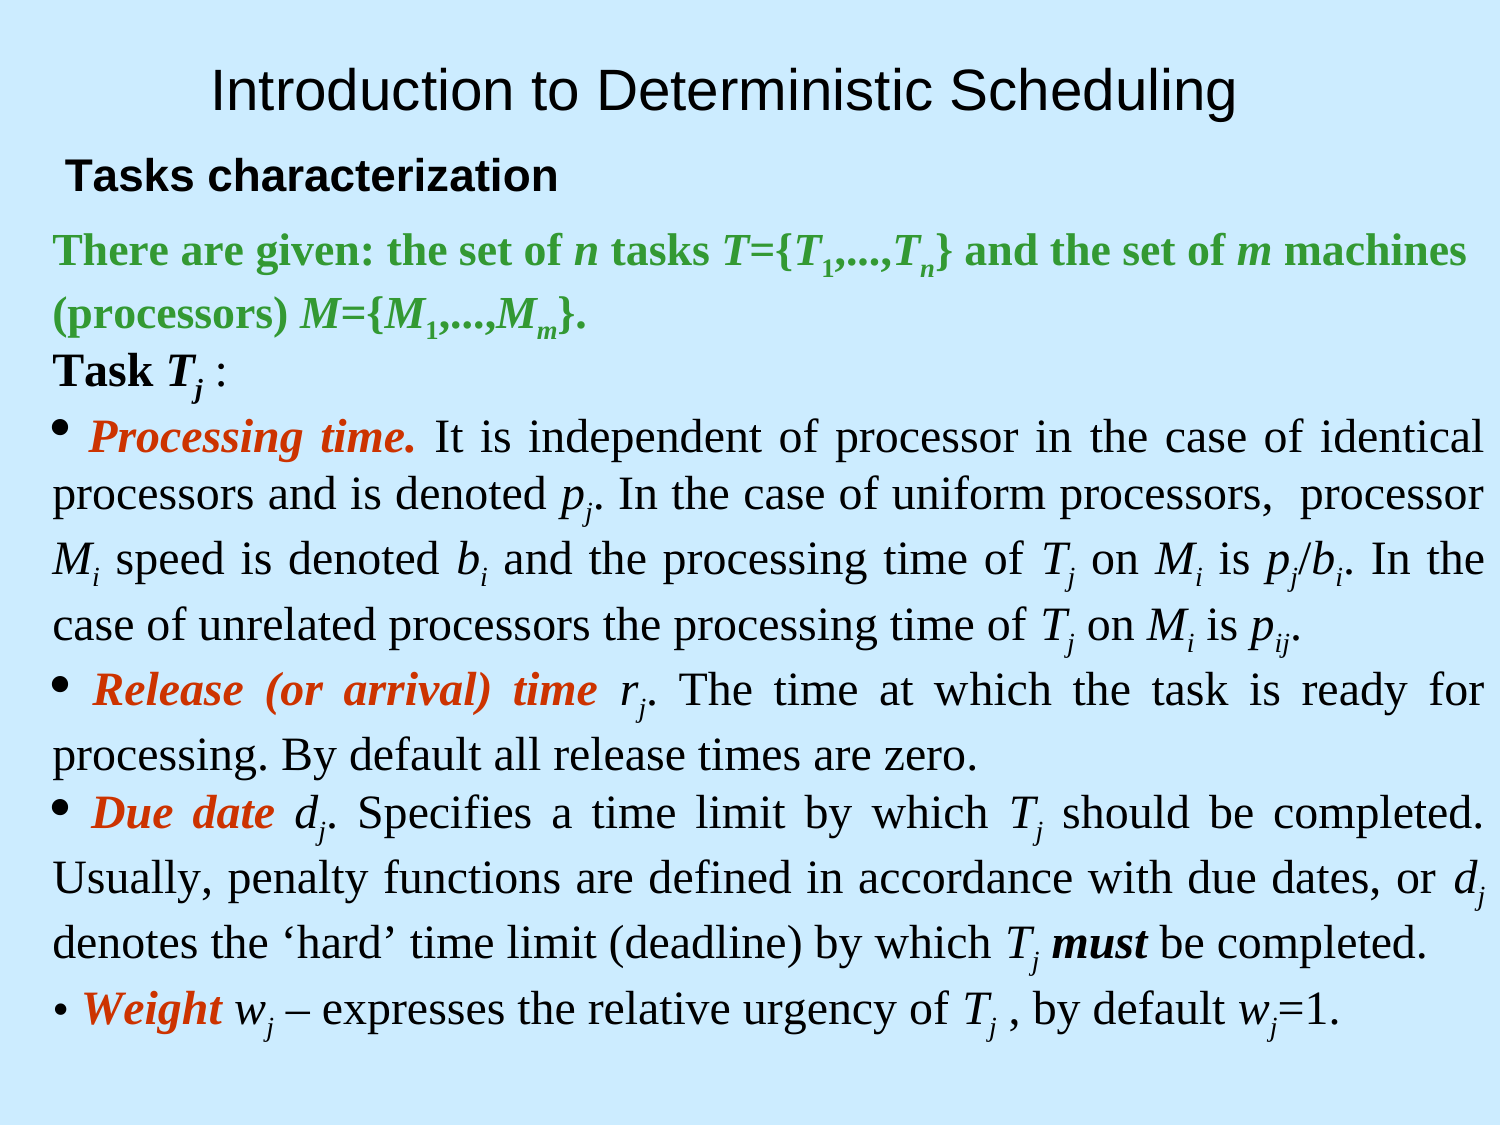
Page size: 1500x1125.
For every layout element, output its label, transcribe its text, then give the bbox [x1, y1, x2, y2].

text_box There are given: the set of n tasks T={T1,...,Tn} and the set of m machines (processors) M={M1,...,Mm}. [37, 212, 1488, 353]
text_box Task Tj : Processing time. It is independent of processor in the case of identical processors and is denoted pj. In the case of uniform processors, processor Mi speed is denoted bi and the processing time of Tj on Mi is pj/bi. In the case of unrelated processors the processing time of Tj on Mi is pij. Release (or arrival) time rj. The time at which the task is ready for processing. By default all release times are zero. Due date dj. Specifies a time limit by which Tj should be completed. Usually, penalty functions are defined in accordance with due dates, or dj denotes the ‘hard’ time limit (deadline) by which Tj must be completed. Weight wj – expresses the relative urgency of Tj , by default wj=1. [37, 331, 1500, 1050]
text_box Tasks characterization [49, 137, 1338, 208]
title Introduction to Deterministic Scheduling [0, 12, 1450, 163]
